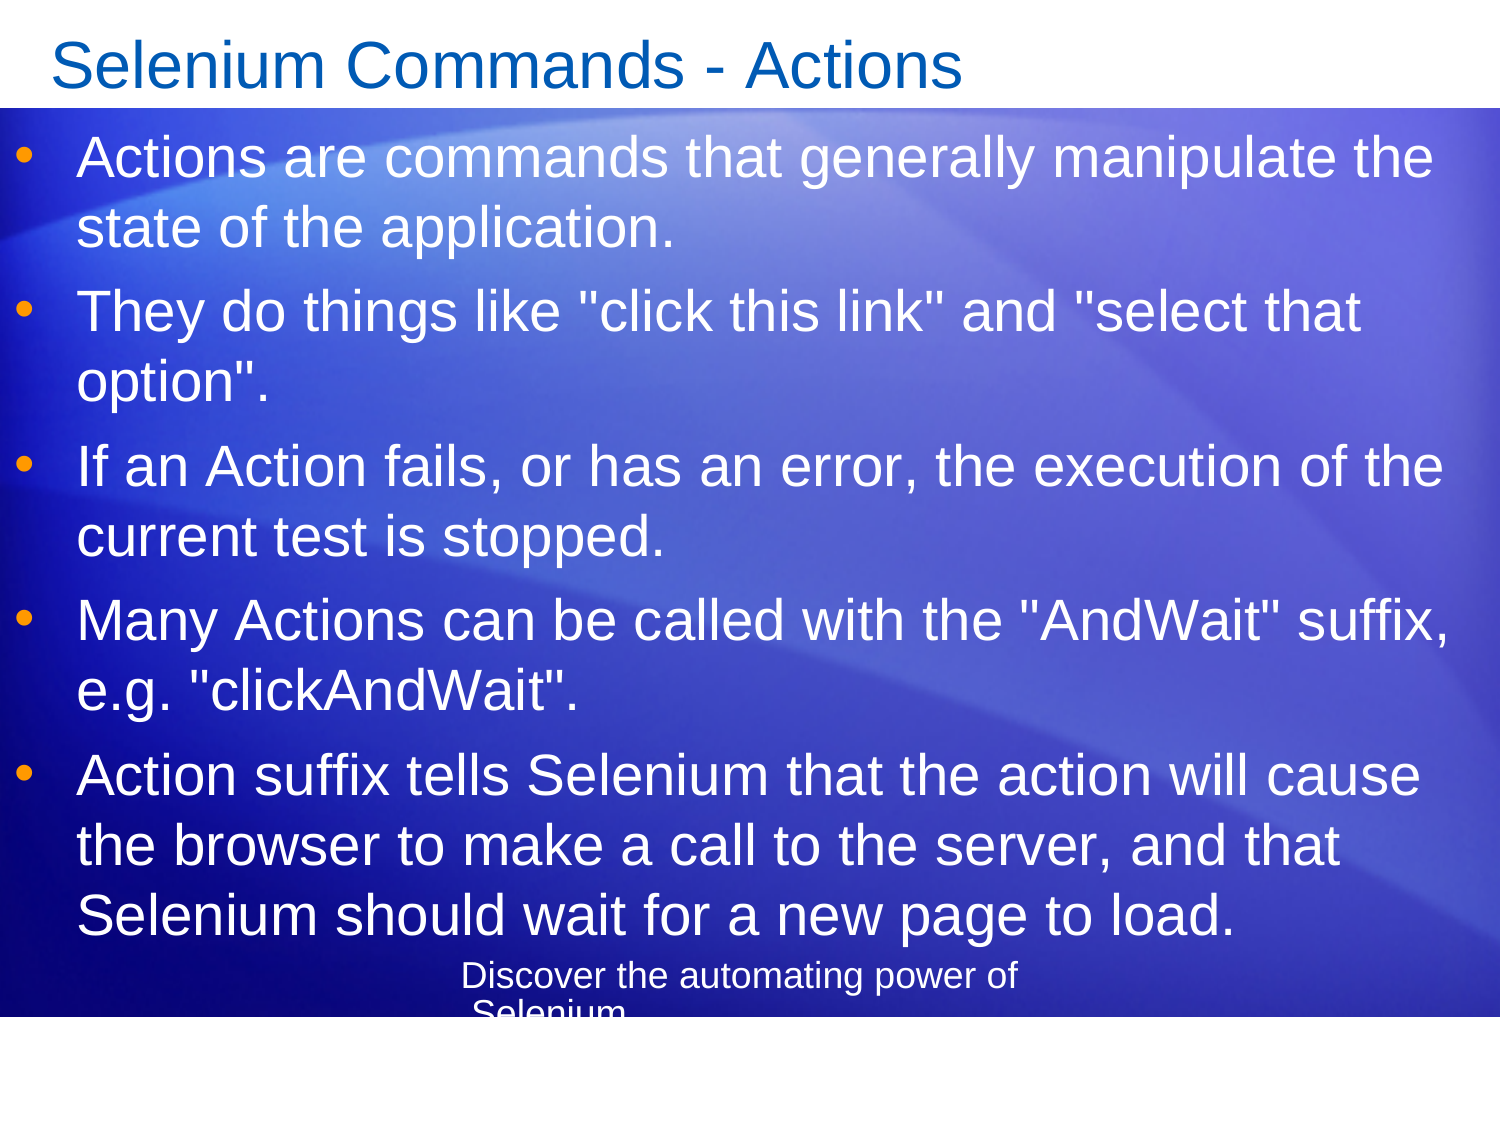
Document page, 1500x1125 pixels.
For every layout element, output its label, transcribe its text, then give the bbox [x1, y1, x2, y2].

list Actions are commands that generally manipulate the state of the application. They do things like "click this link" and "select that option". If an Action fails, or has an error, the execution of the current test is stopped. Many Actions can be called with the "AndWait" suffix, e.g. "clickAndWait". Action suffix tells Selenium that the action will cause the browser to make a call to the server, and that Selenium should wait for a new page to load. [0, 111, 1500, 1027]
title Selenium Commands - Actions [35, 11, 1386, 111]
